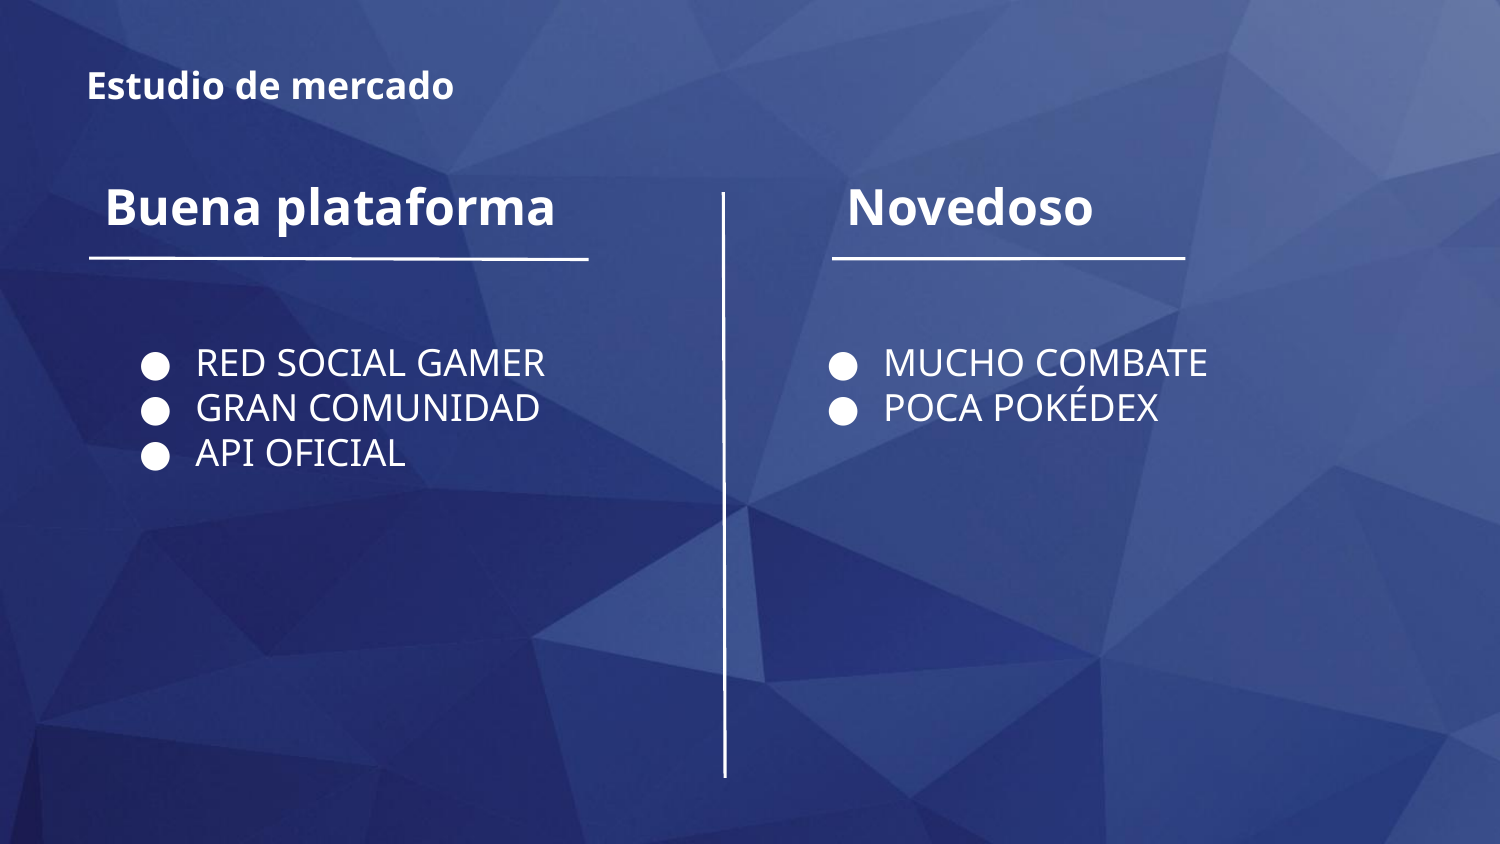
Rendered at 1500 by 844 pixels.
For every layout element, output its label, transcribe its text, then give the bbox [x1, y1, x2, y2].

text_box Buena plataforma [89, 159, 636, 251]
text_box Novedoso [831, 159, 1154, 251]
text_box RED SOCIAL GAMER GRAN COMUNIDAD API OFICIAL [105, 323, 618, 535]
picture [0, 0, 1500, 844]
text_box MUCHO COMBATE POCA POKÉDEX [793, 323, 1411, 490]
text_box Estudio de mercado [71, 47, 1100, 141]
